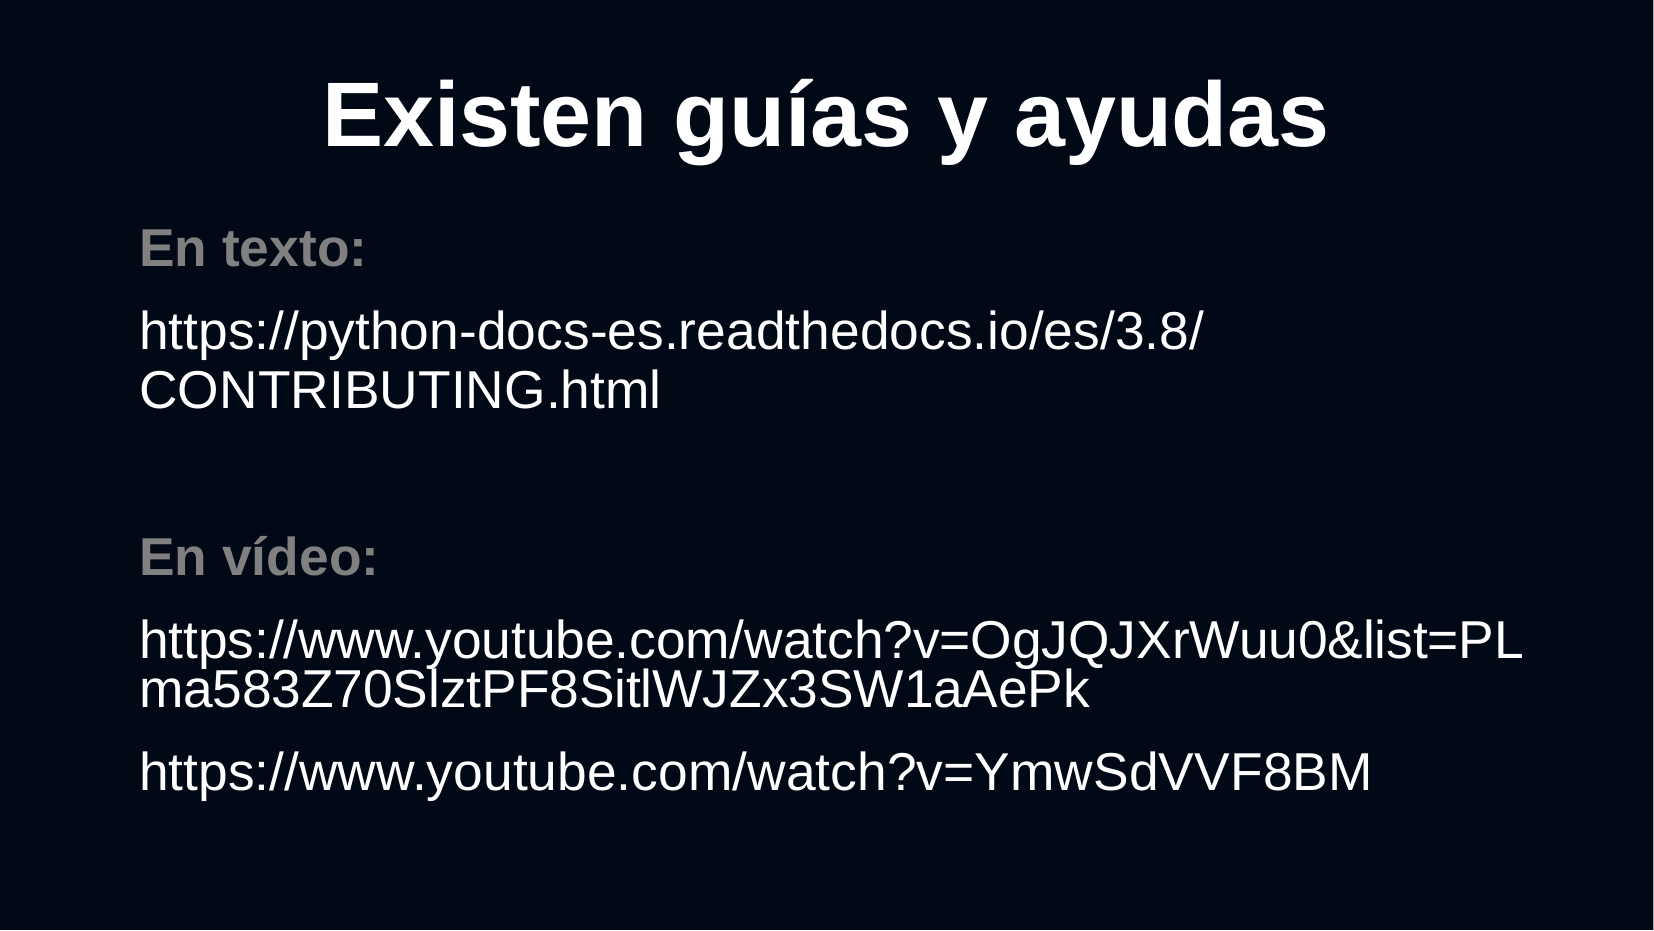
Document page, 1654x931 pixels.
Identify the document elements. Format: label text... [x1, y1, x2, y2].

list En texto: https://python-docs-es.readthedocs.io/es/3.8/CONTRIBUTING.html En vídeo: https://www.youtube.com/watch?v=OgJQJXrWuu0&list=PLma583Z70SlztPF8SitlWJZx3SW1aAePk https://www.youtube.com/watch?v=YmwSdVVF8BM [82, 217, 1571, 757]
title Existen guías y ayudas [82, 36, 1571, 193]
